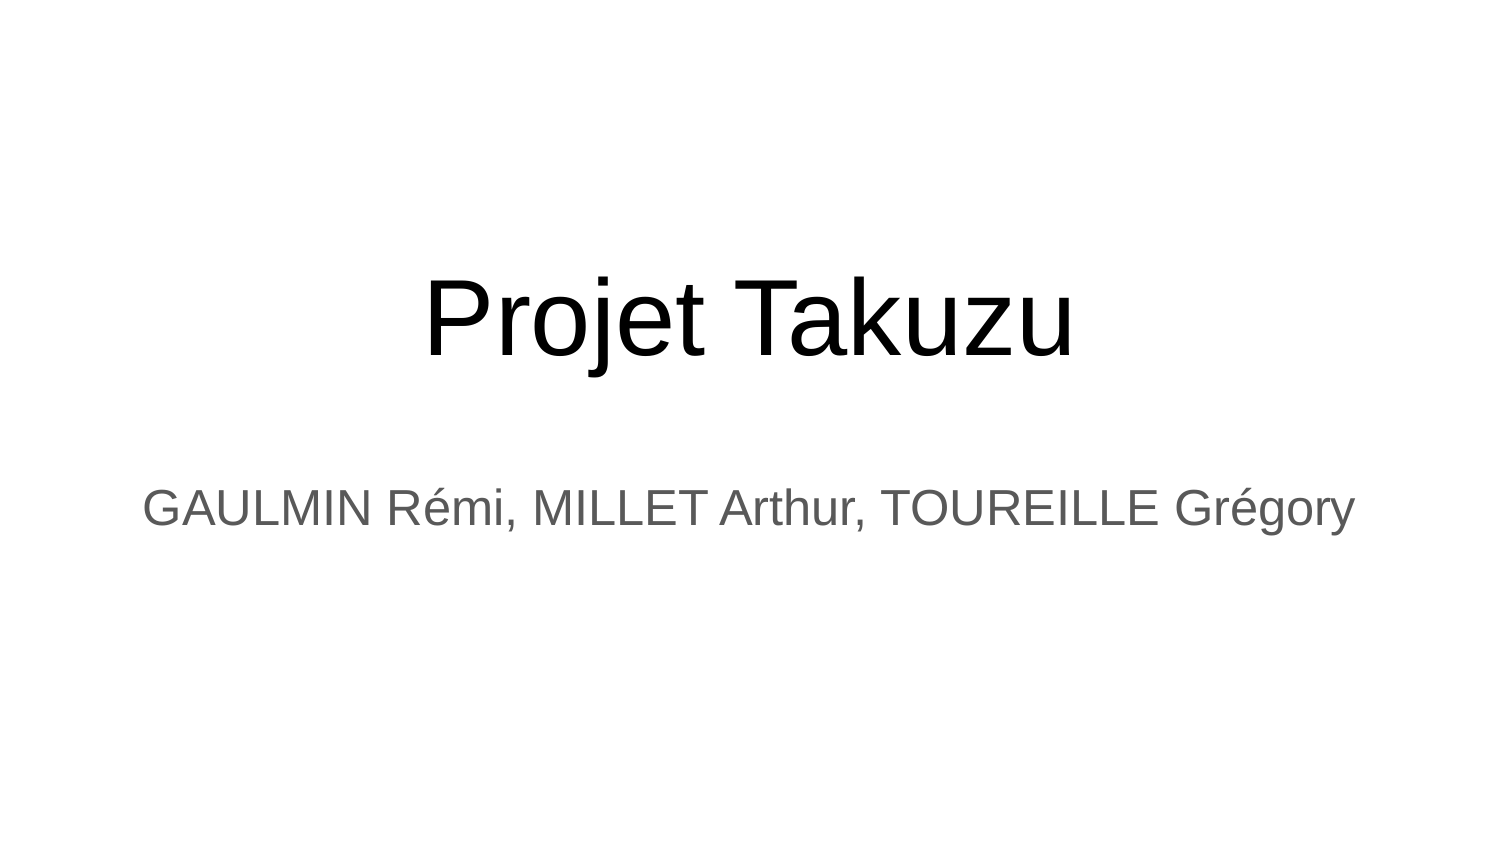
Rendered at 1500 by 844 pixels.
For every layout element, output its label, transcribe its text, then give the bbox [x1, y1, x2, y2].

subtitle GAULMIN Rémi, MILLET Arthur, TOUREILLE Grégory [51, 464, 1449, 595]
title Projet Takuzu [51, 56, 1449, 394]
